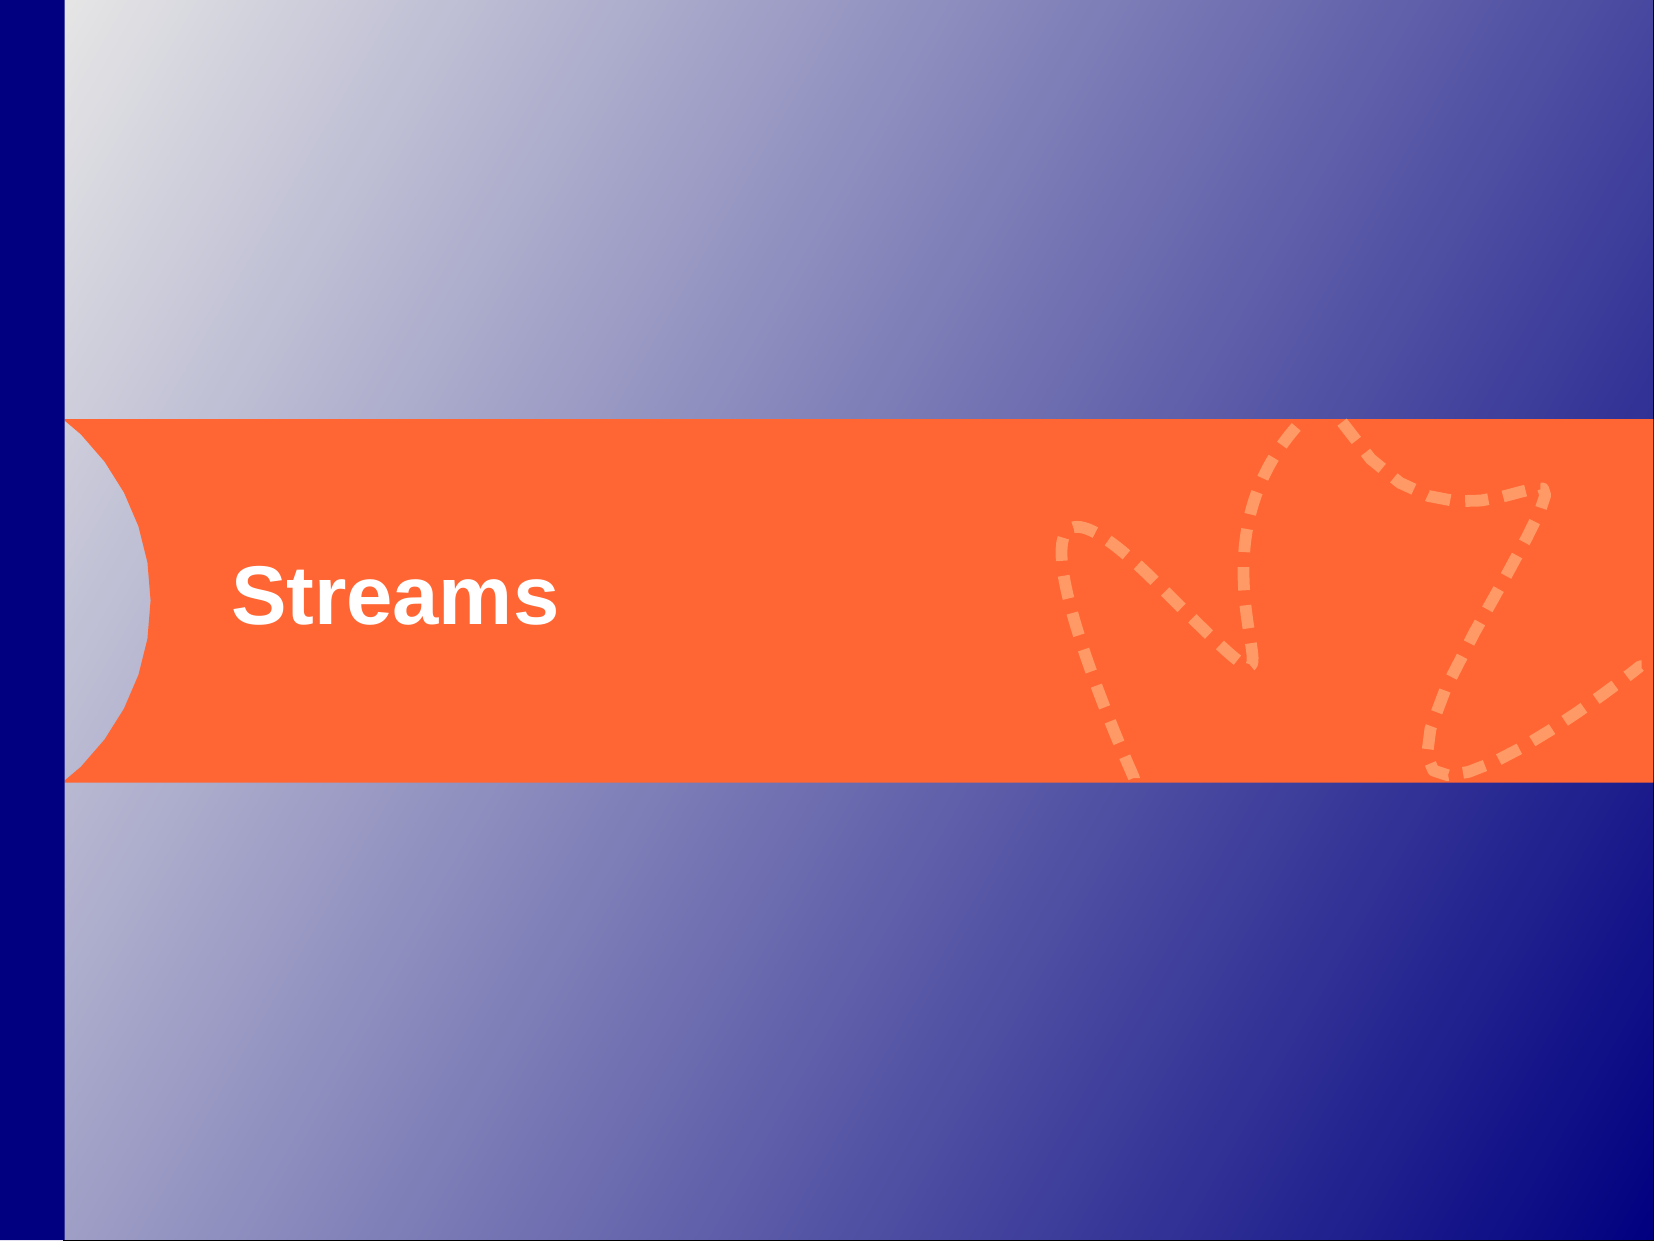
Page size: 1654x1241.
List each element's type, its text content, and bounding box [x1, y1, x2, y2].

title Streams [231, 497, 1127, 704]
